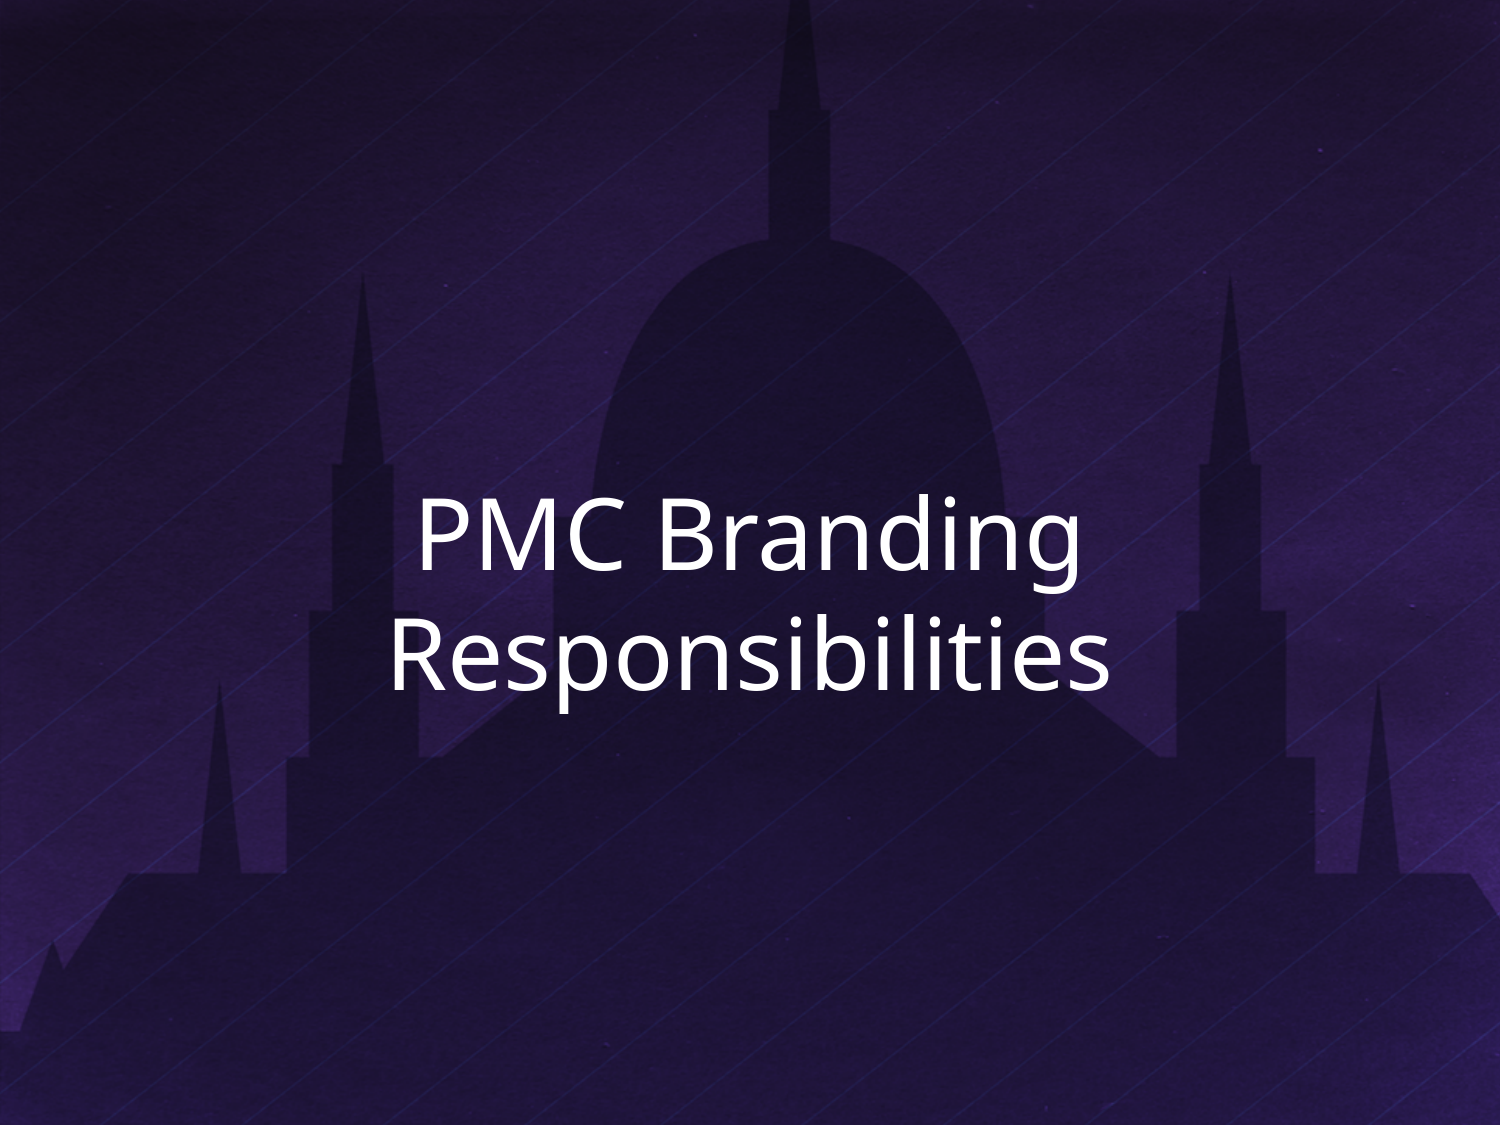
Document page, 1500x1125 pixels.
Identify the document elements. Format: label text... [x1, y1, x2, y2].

title PMC Branding Responsibilities [112, 470, 1388, 712]
picture [0, 0, 1500, 1125]
